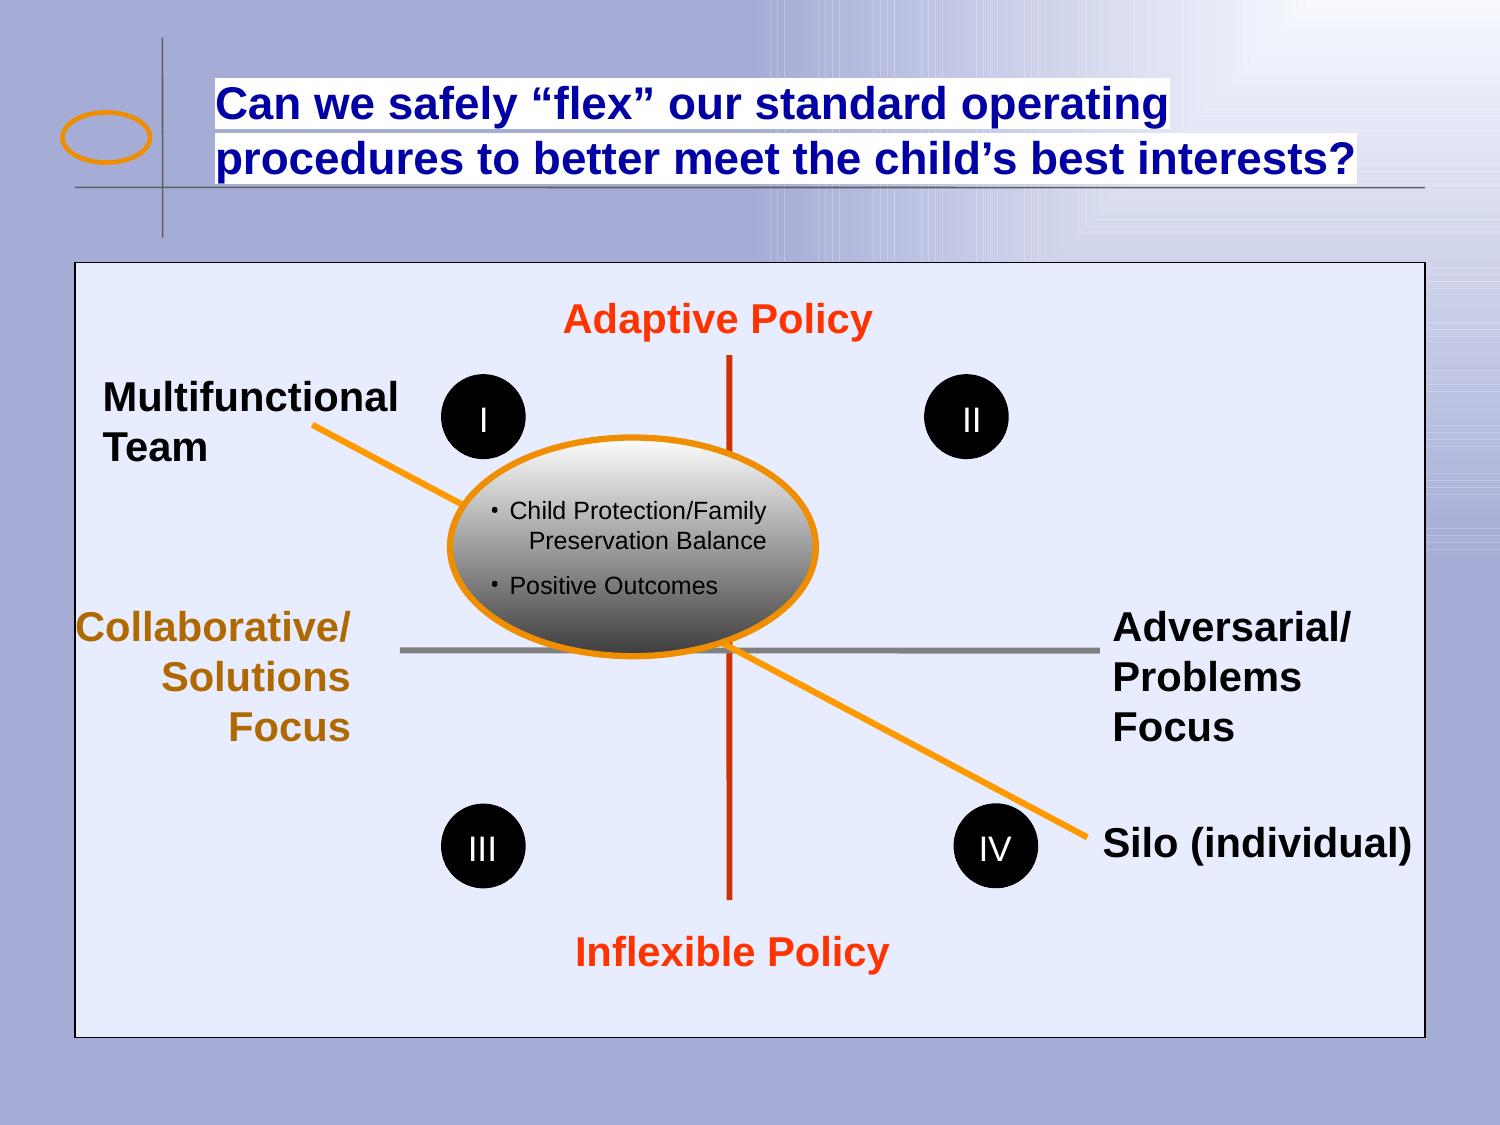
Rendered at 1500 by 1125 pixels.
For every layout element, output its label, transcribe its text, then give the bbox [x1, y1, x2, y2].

text_box Adaptive Policy [562, 292, 962, 342]
text_box Multifunctional Team [87, 362, 438, 478]
text_box Adversarial/ Problems Focus [1112, 600, 1425, 750]
text_box I [479, 397, 489, 439]
text_box IV [979, 826, 1012, 868]
title Can we safely “flex” our standard operating procedures to better meet the child’s best interests? [200, 45, 1426, 213]
text_box Collaborative/ Solutions Focus [75, 600, 388, 750]
text_box II [962, 397, 982, 439]
text_box Child Protection/Family Preservation Balance Positive Outcomes [475, 487, 795, 608]
text_box III [468, 826, 497, 869]
text_box [75, 262, 1425, 1037]
text_box Silo (individual) [1087, 808, 1428, 874]
text_box Inflexible Policy [575, 925, 963, 975]
